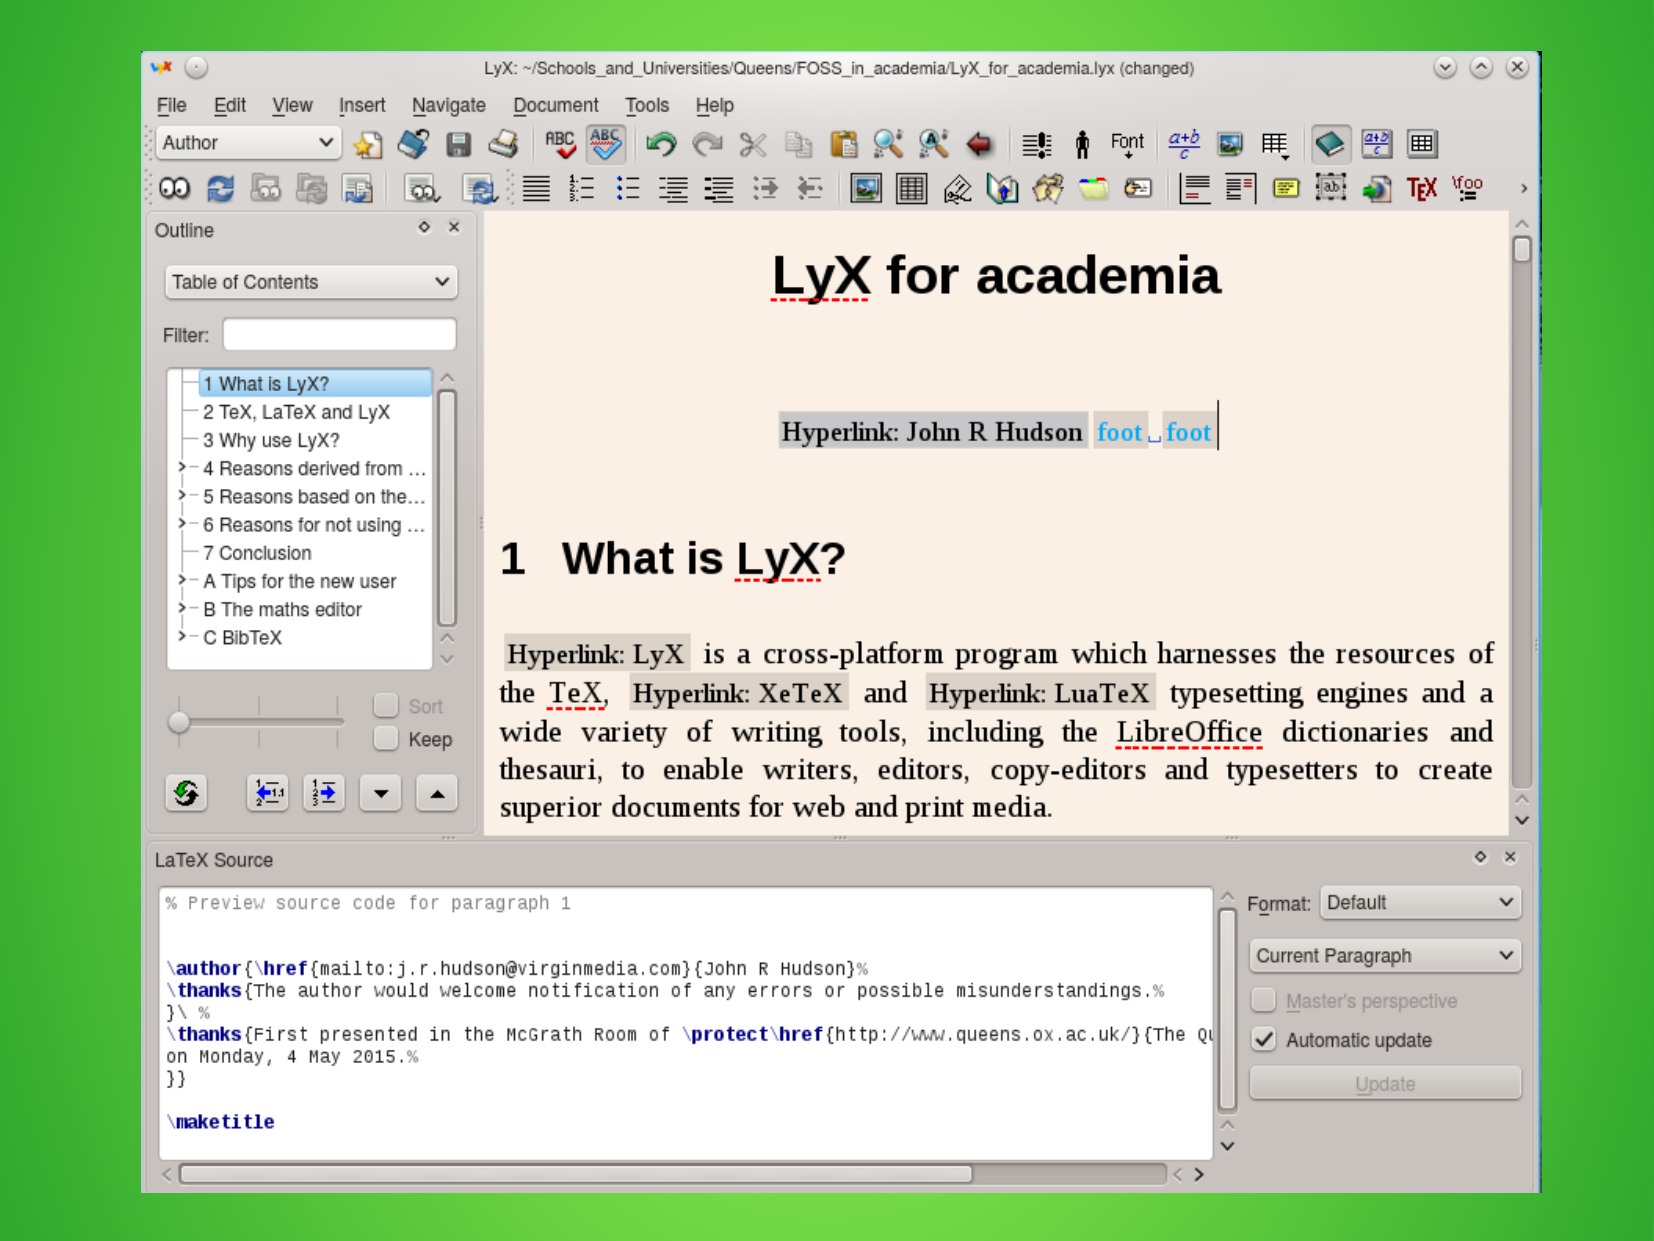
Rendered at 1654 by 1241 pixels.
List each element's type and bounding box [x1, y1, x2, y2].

picture [141, 51, 1542, 1193]
